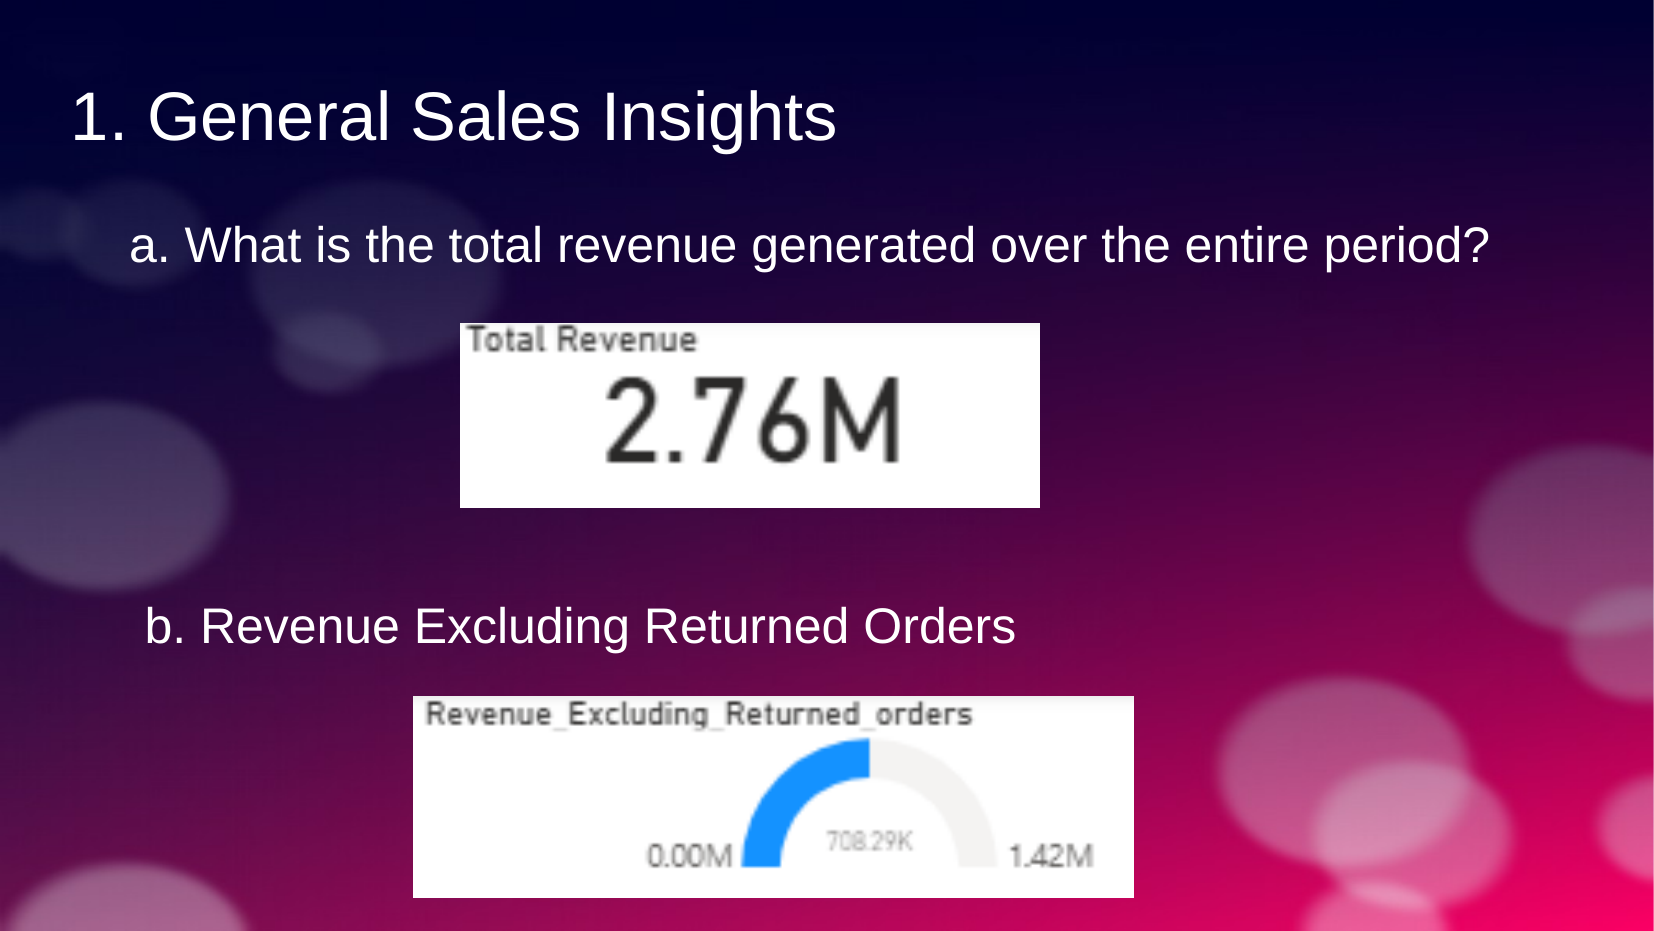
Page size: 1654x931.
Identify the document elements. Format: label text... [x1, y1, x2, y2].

text_box b. Revenue Excluding Returned Orders [129, 590, 1177, 733]
picture [460, 323, 1040, 508]
title 1. General Sales Insights [70, 35, 1559, 191]
picture [413, 696, 1134, 898]
list a. What is the total revenue generated over the entire period? [59, 212, 1548, 582]
